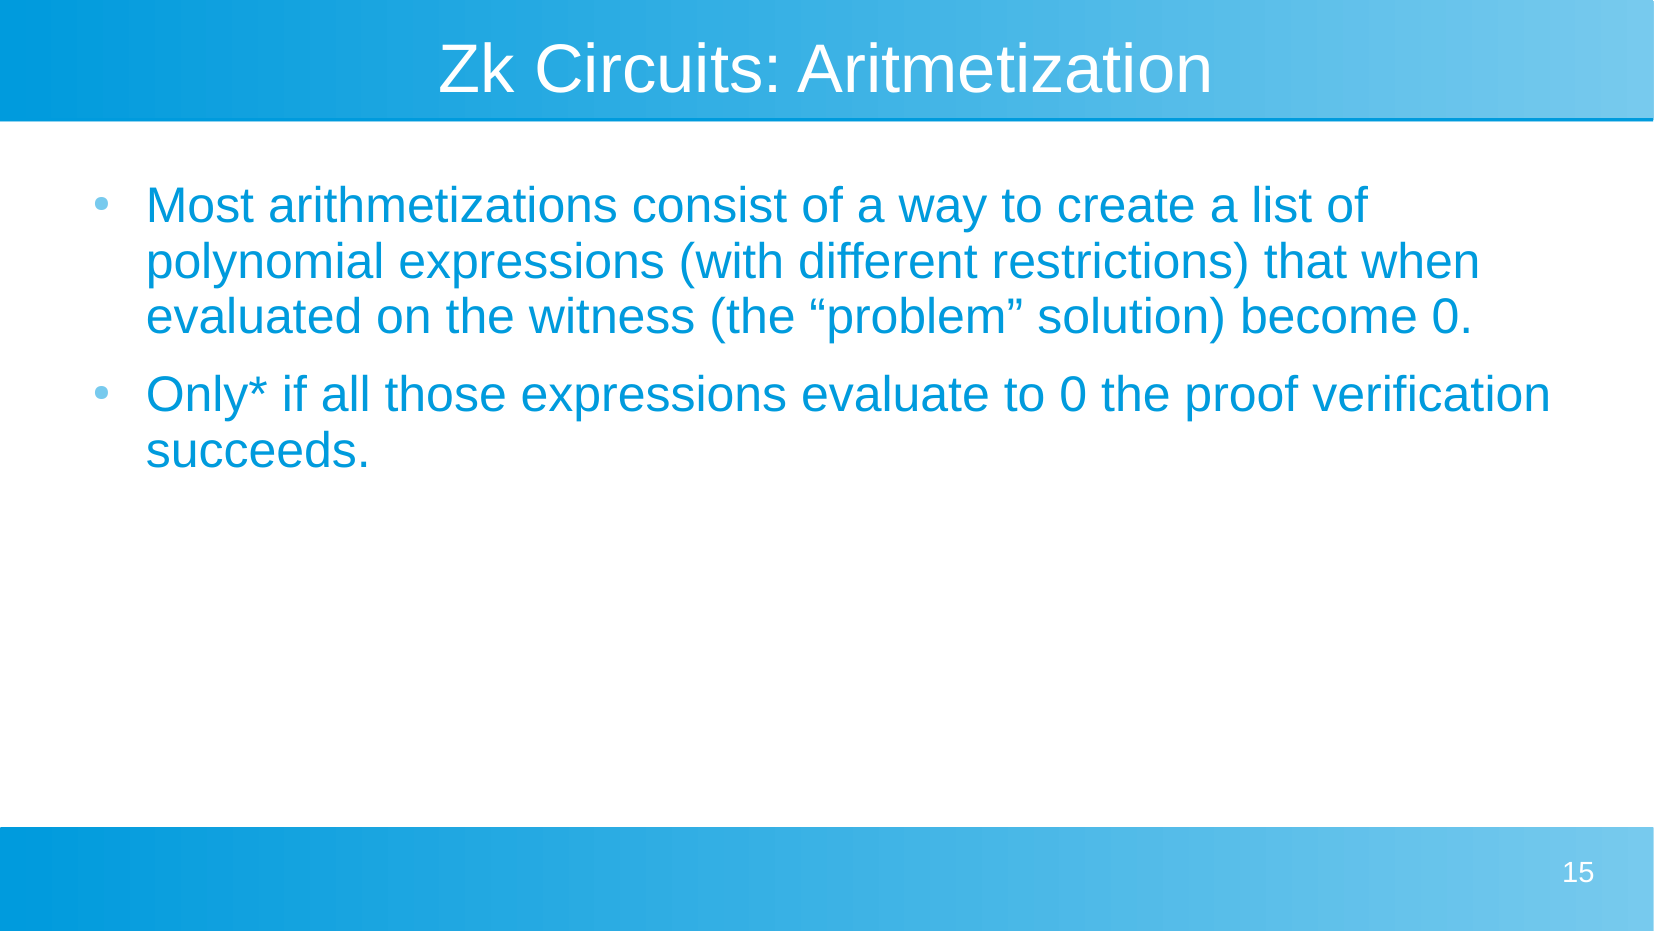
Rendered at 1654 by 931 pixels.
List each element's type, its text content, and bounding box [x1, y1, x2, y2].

list Most arithmetizations consist of a way to create a list of polynomial expressions (with different restrictions) that when evaluated on the witness (the “problem” solution) become 0. Only* if all those expressions evaluate to 0 the proof verification succeeds. [75, 177, 1611, 768]
title Zk Circuits: Aritmetization [59, 29, 1595, 108]
